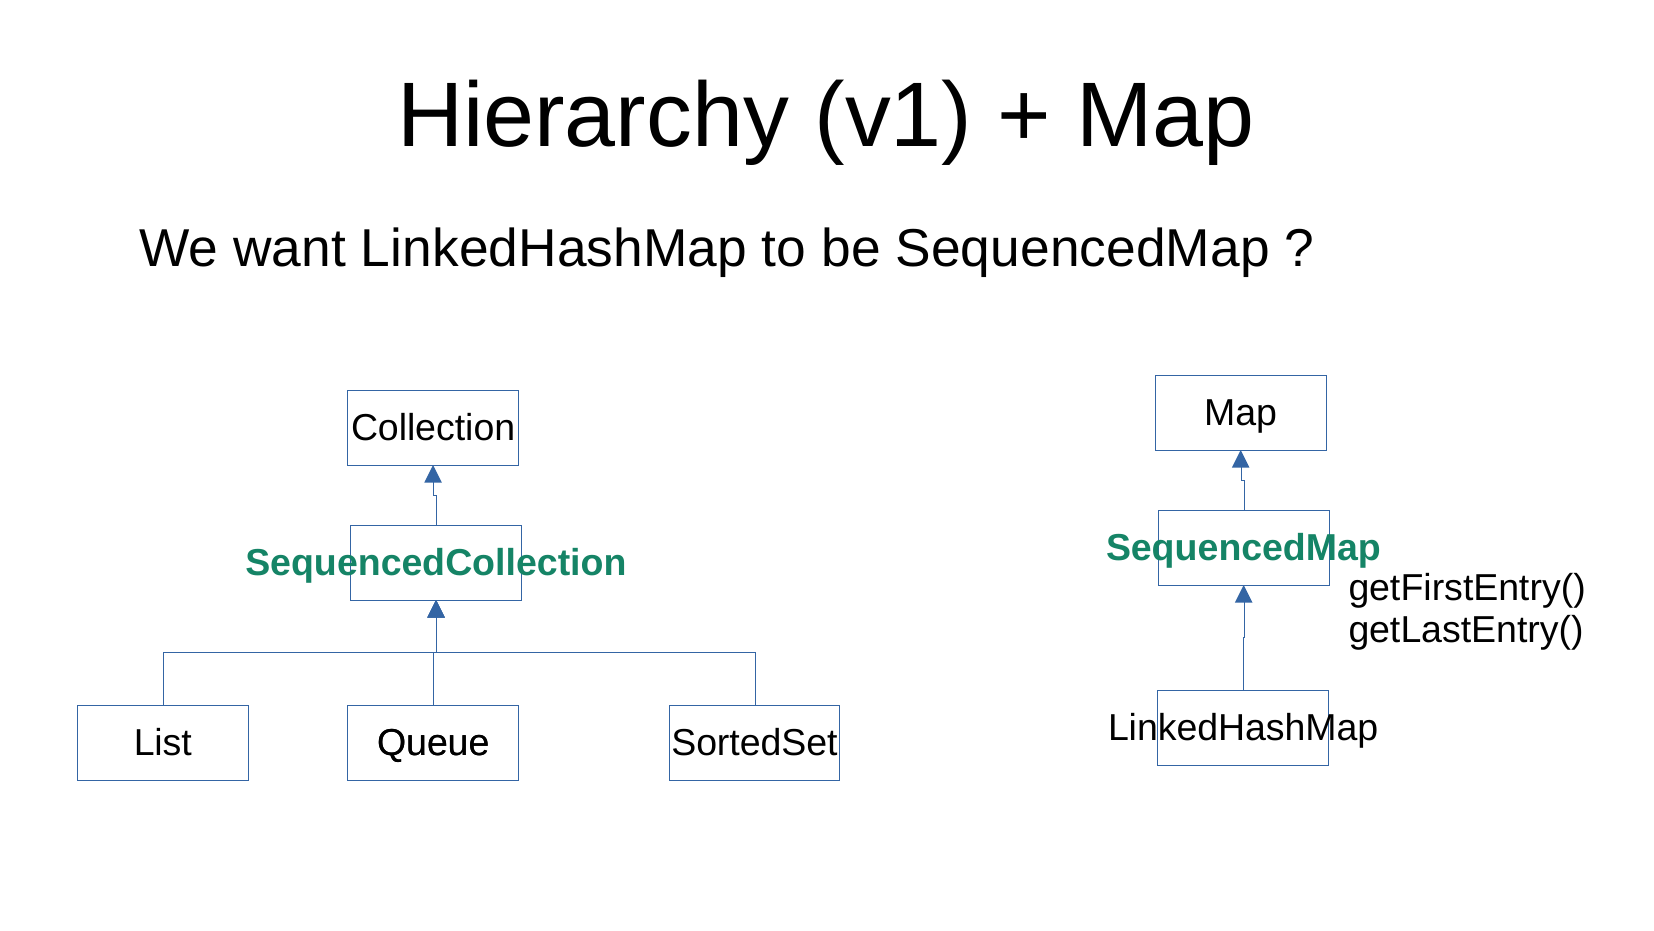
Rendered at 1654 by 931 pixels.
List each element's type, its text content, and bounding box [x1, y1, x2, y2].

text_box LinkedHashMap [1157, 690, 1329, 766]
text_box List [77, 705, 249, 781]
title Hierarchy (v1) + Map [82, 37, 1571, 193]
text_box Map [1155, 375, 1327, 451]
text_box Queue [347, 705, 519, 781]
list We want LinkedHashMap to be SequencedMap ? [82, 217, 1571, 316]
text_box getFirstEntry() getLastEntry() [1333, 558, 1601, 658]
text_box SequencedCollection [350, 525, 522, 601]
text_box Collection [347, 390, 519, 466]
text_box SequencedMap [1158, 510, 1330, 586]
text_box SortedSet [669, 705, 840, 781]
